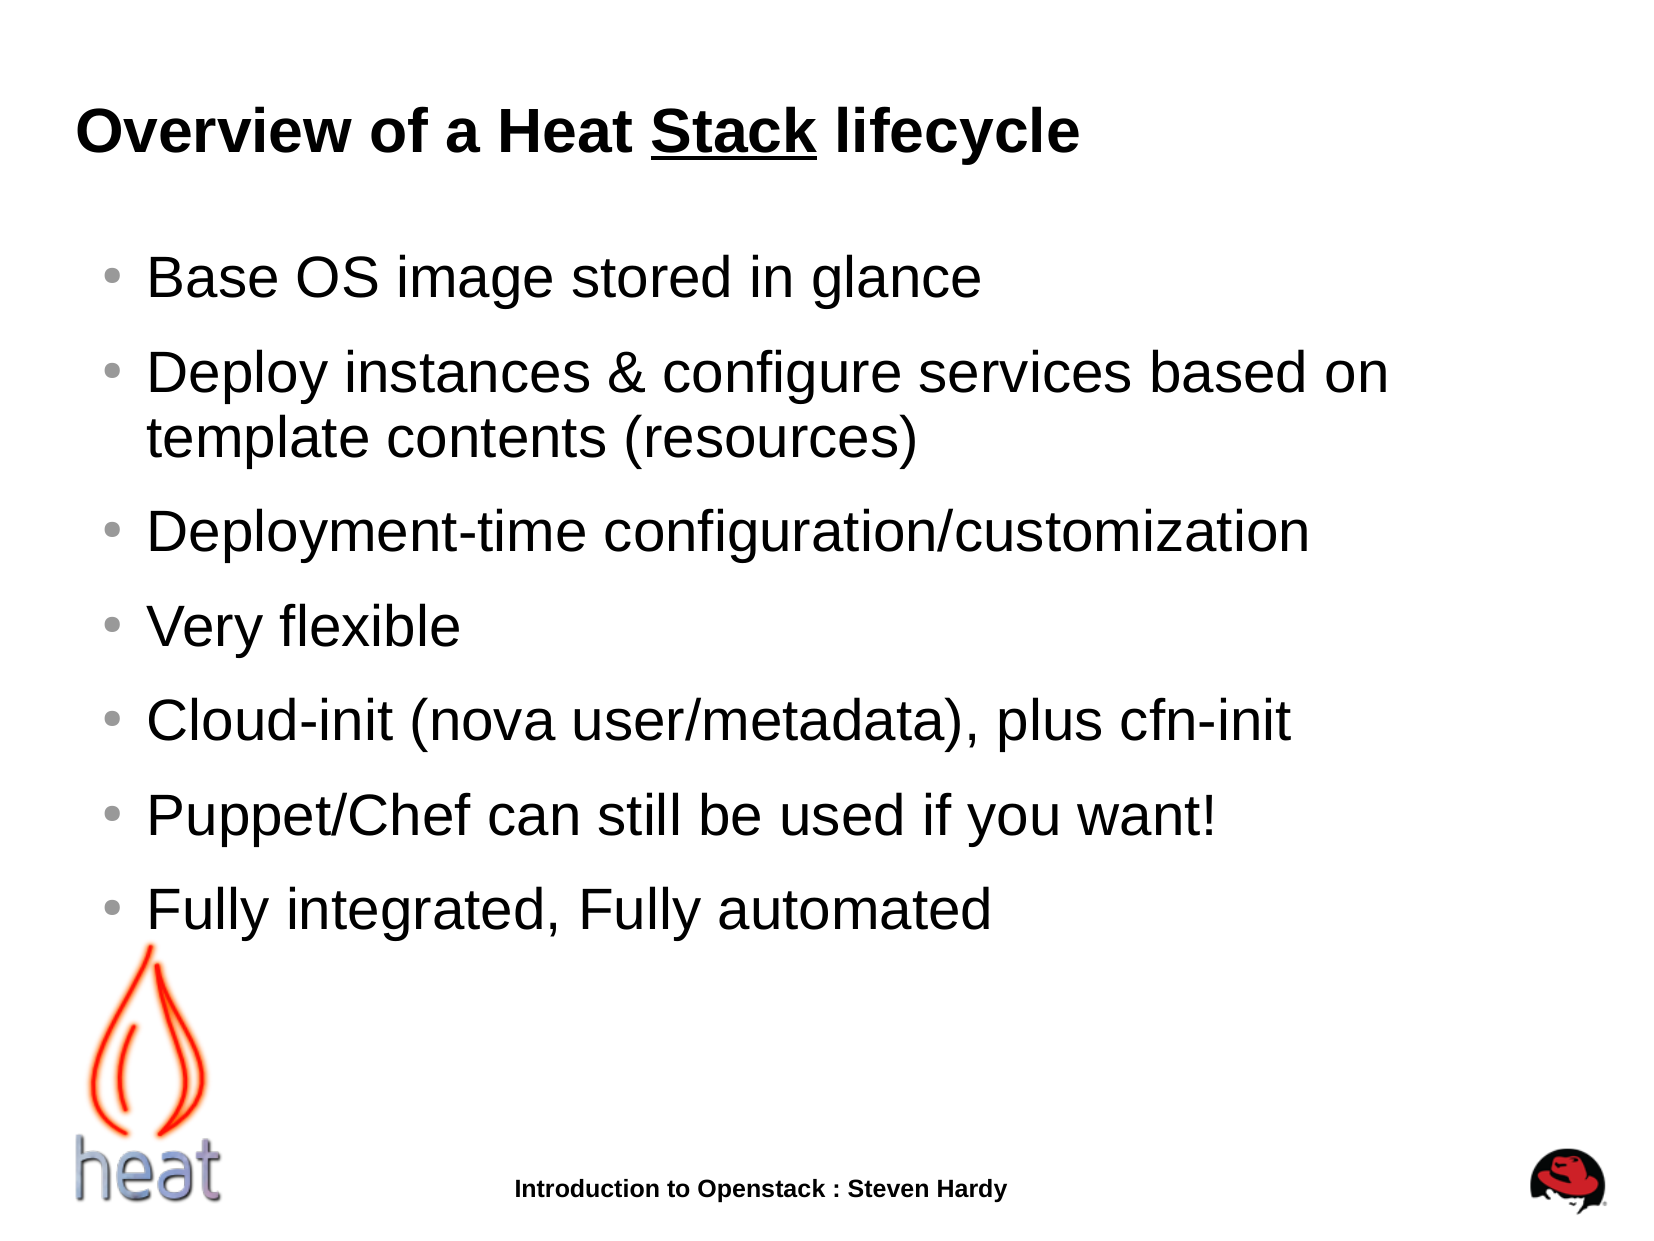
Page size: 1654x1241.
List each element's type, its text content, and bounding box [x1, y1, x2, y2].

picture [1529, 1146, 1613, 1224]
list Base OS image stored in glance Deploy instances & configure services based on template contents (resources) Deployment-time configuration/customization Very flexible Cloud-init (nova user/metadata), plus cfn-init Puppet/Chef can still be used if you want! Fully integrated, Fully automated [86, 244, 1576, 943]
picture [75, 937, 223, 1204]
title Overview of a Heat Stack lifecycle [75, 37, 1564, 226]
